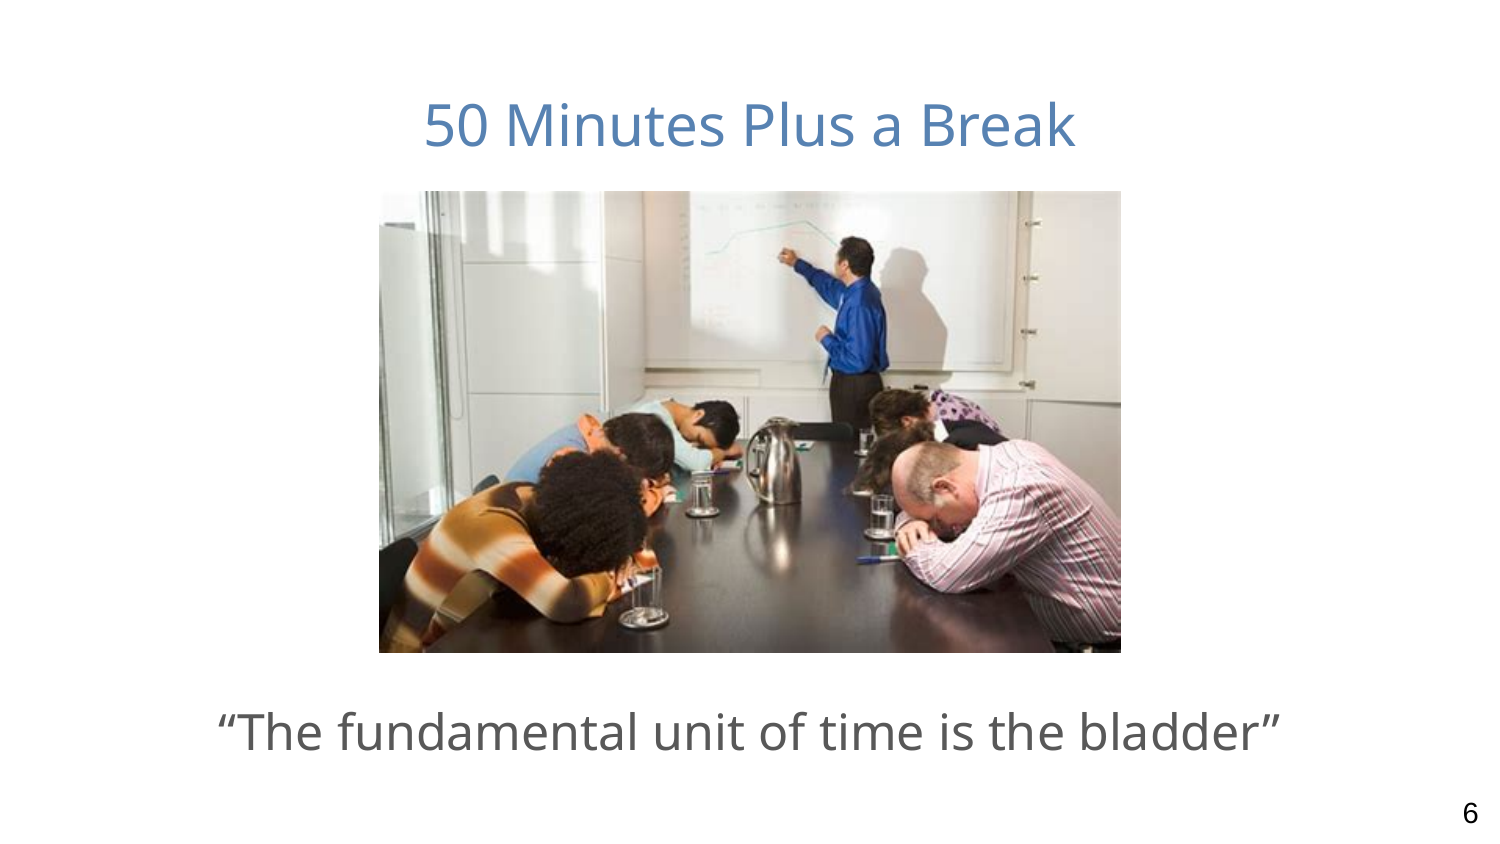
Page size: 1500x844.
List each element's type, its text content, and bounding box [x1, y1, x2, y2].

slide_number <number> [1403, 779, 1494, 844]
list “The fundamental unit of time is the bladder” [51, 676, 1449, 788]
picture [379, 191, 1121, 653]
title 50 Minutes Plus a Break [51, 72, 1449, 167]
